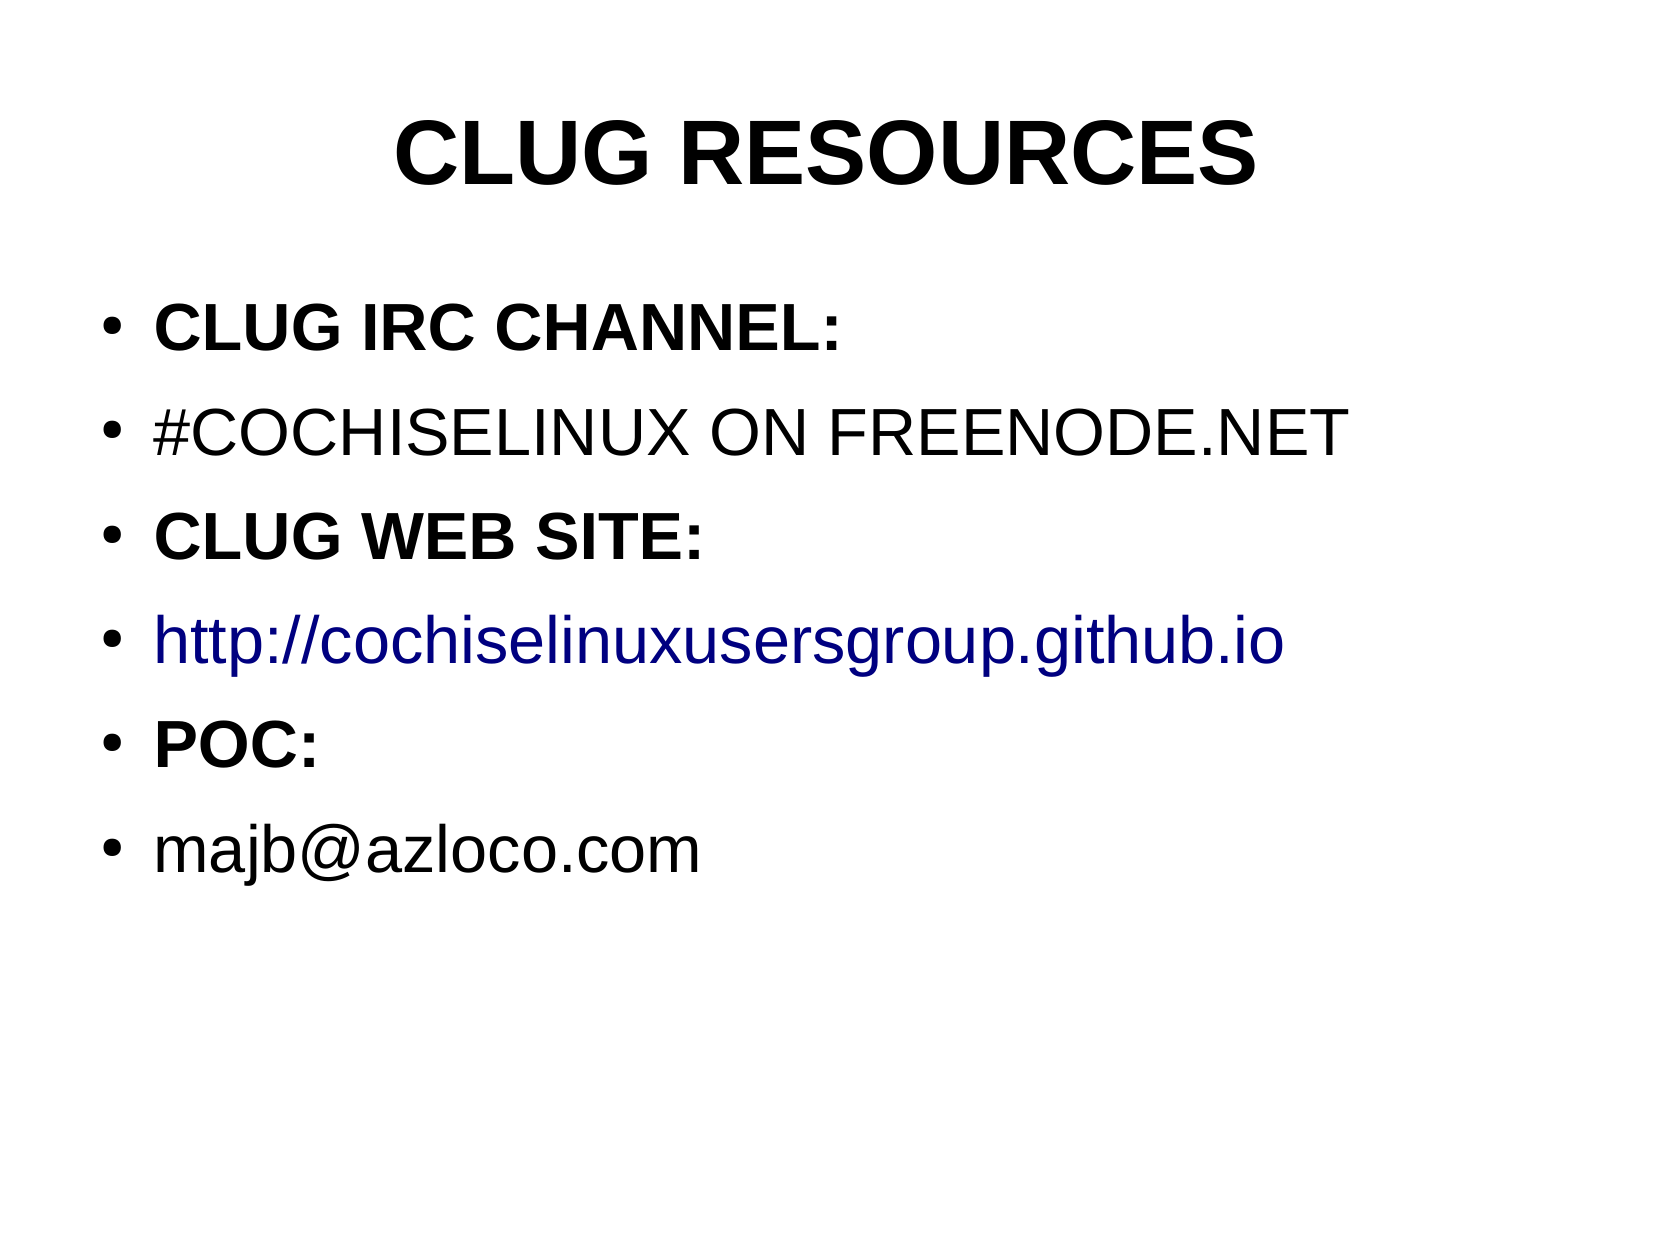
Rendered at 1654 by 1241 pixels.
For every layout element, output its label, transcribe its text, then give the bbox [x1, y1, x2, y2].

list CLUG IRC CHANNEL: #COCHISELINUX ON FREENODE.NET CLUG WEB SITE: http://cochiselinuxusersgroup.github.io POC: majb@azloco.com [82, 290, 1571, 1010]
title CLUG RESOURCES [82, 49, 1571, 257]
